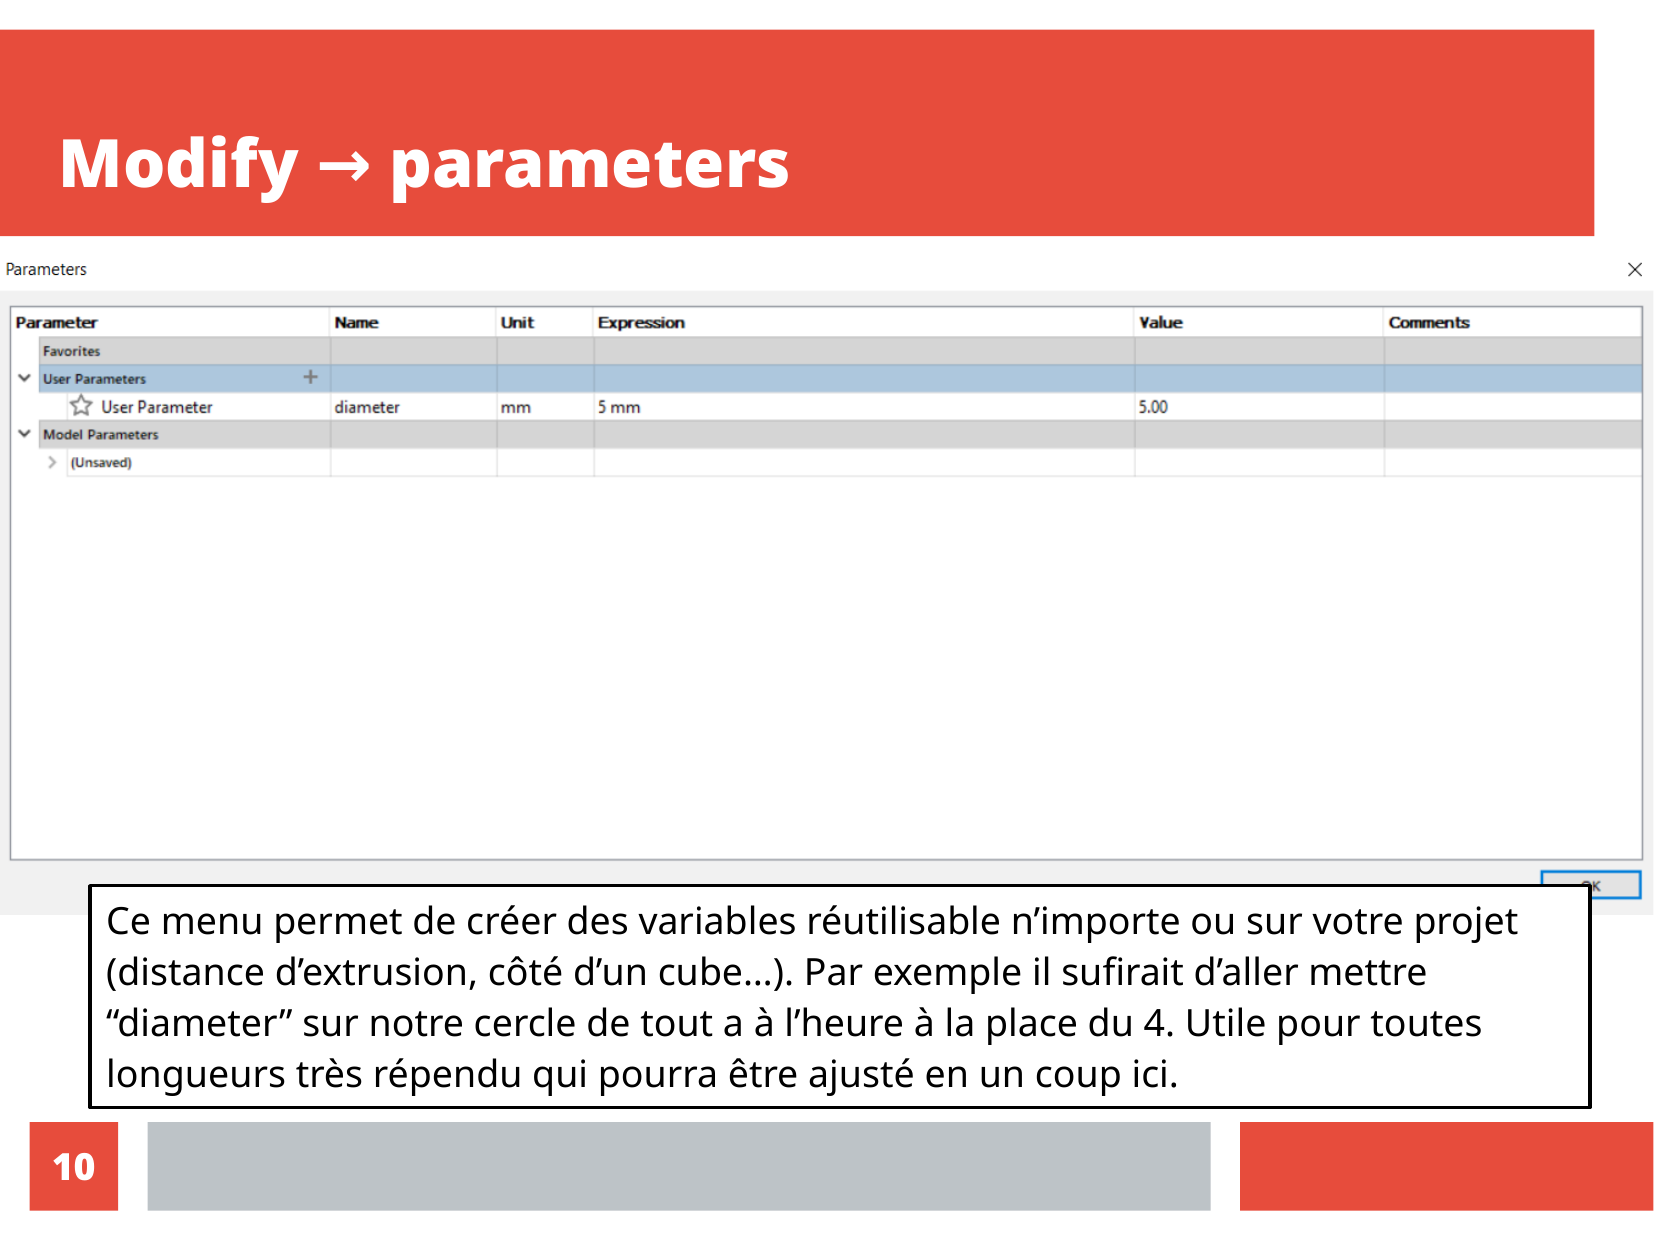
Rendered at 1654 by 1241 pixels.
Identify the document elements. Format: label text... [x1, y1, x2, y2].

title Modify → parameters [59, 59, 1595, 207]
picture [0, 254, 1654, 915]
text_box Ce menu permet de créer des variables réutilisable n’importe ou sur votre projet (distance d’extrusion, côté d’un cube…). Par exemple il sufirait d’aller mettre “diameter” sur notre cercle de tout a à l’heure à la place du 4. Utile pour toutes longueurs très répendu qui pourra être ajusté en un coup ici. [90, 885, 1591, 1096]
